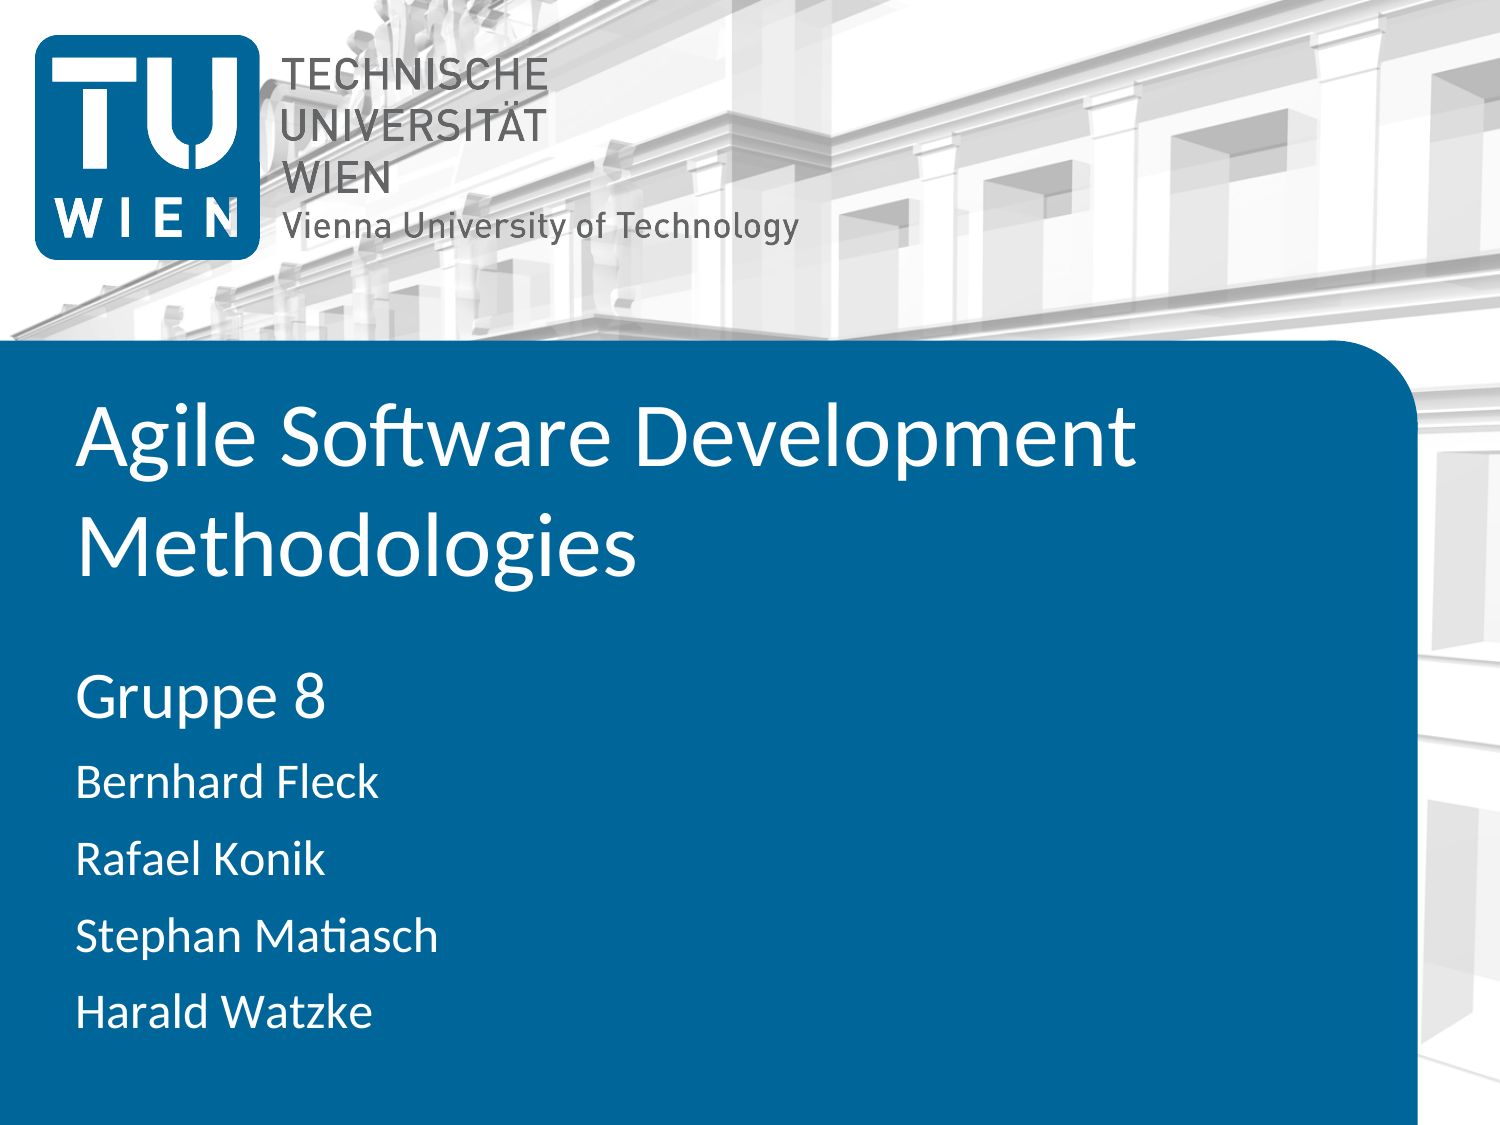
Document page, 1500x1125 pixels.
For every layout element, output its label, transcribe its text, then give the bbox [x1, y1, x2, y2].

title Agile Software Development Methodologies [75, 374, 1425, 474]
picture [0, 0, 1500, 1125]
subtitle Gruppe 8 Bernhard Fleck Rafael Konik Stephan Matiasch Harald Watzke [75, 474, 1425, 1125]
